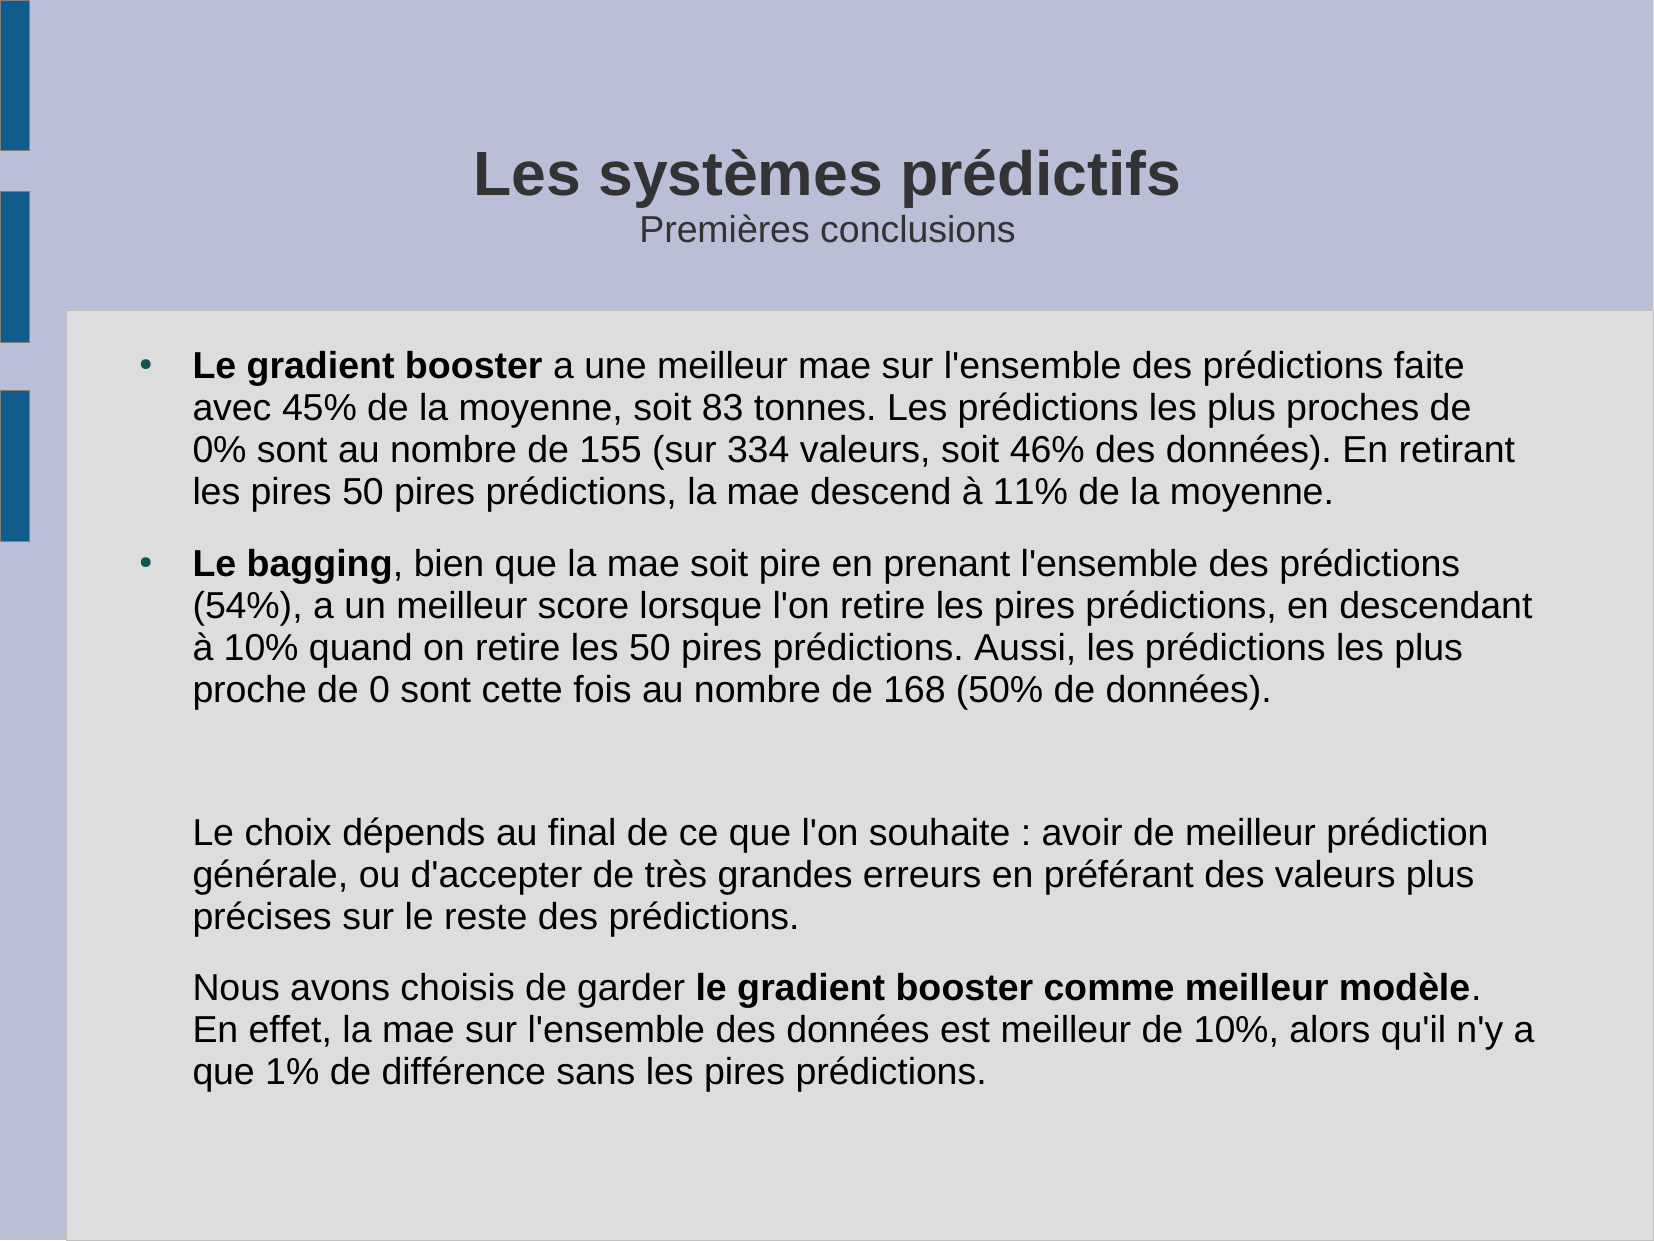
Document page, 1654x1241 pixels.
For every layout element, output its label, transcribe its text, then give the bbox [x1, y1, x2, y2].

title Les systèmes prédictifs Premières conclusions [121, 91, 1534, 299]
list Le gradient booster a une meilleur mae sur l'ensemble des prédictions faite avec 45% de la moyenne, soit 83 tonnes. Les prédictions les plus proches de 0% sont au nombre de 155 (sur 334 valeurs, soit 46% des données). En retirant les pires 50 pires prédictions, la mae descend à 11% de la moyenne. Le bagging, bien que la mae soit pire en prenant l'ensemble des prédictions (54%), a un meilleur score lorsque l'on retire les pires prédictions, en descendant à 10% quand on retire les 50 pires prédictions. Aussi, les prédictions les plus proche de 0 sont cette fois au nombre de 168 (50% de données). Le choix dépends au final de ce que l'on souhaite : avoir de meilleur prédiction générale, ou d'accepter de très grandes erreurs en préférant des valeurs plus précises sur le reste des prédictions. Nous avons choisis de garder le gradient booster comme meilleur modèle. En effet, la mae sur l'ensemble des données est meilleur de 10%, alors qu'il n'y a que 1% de différence sans les pires prédictions. [121, 344, 1536, 1241]
